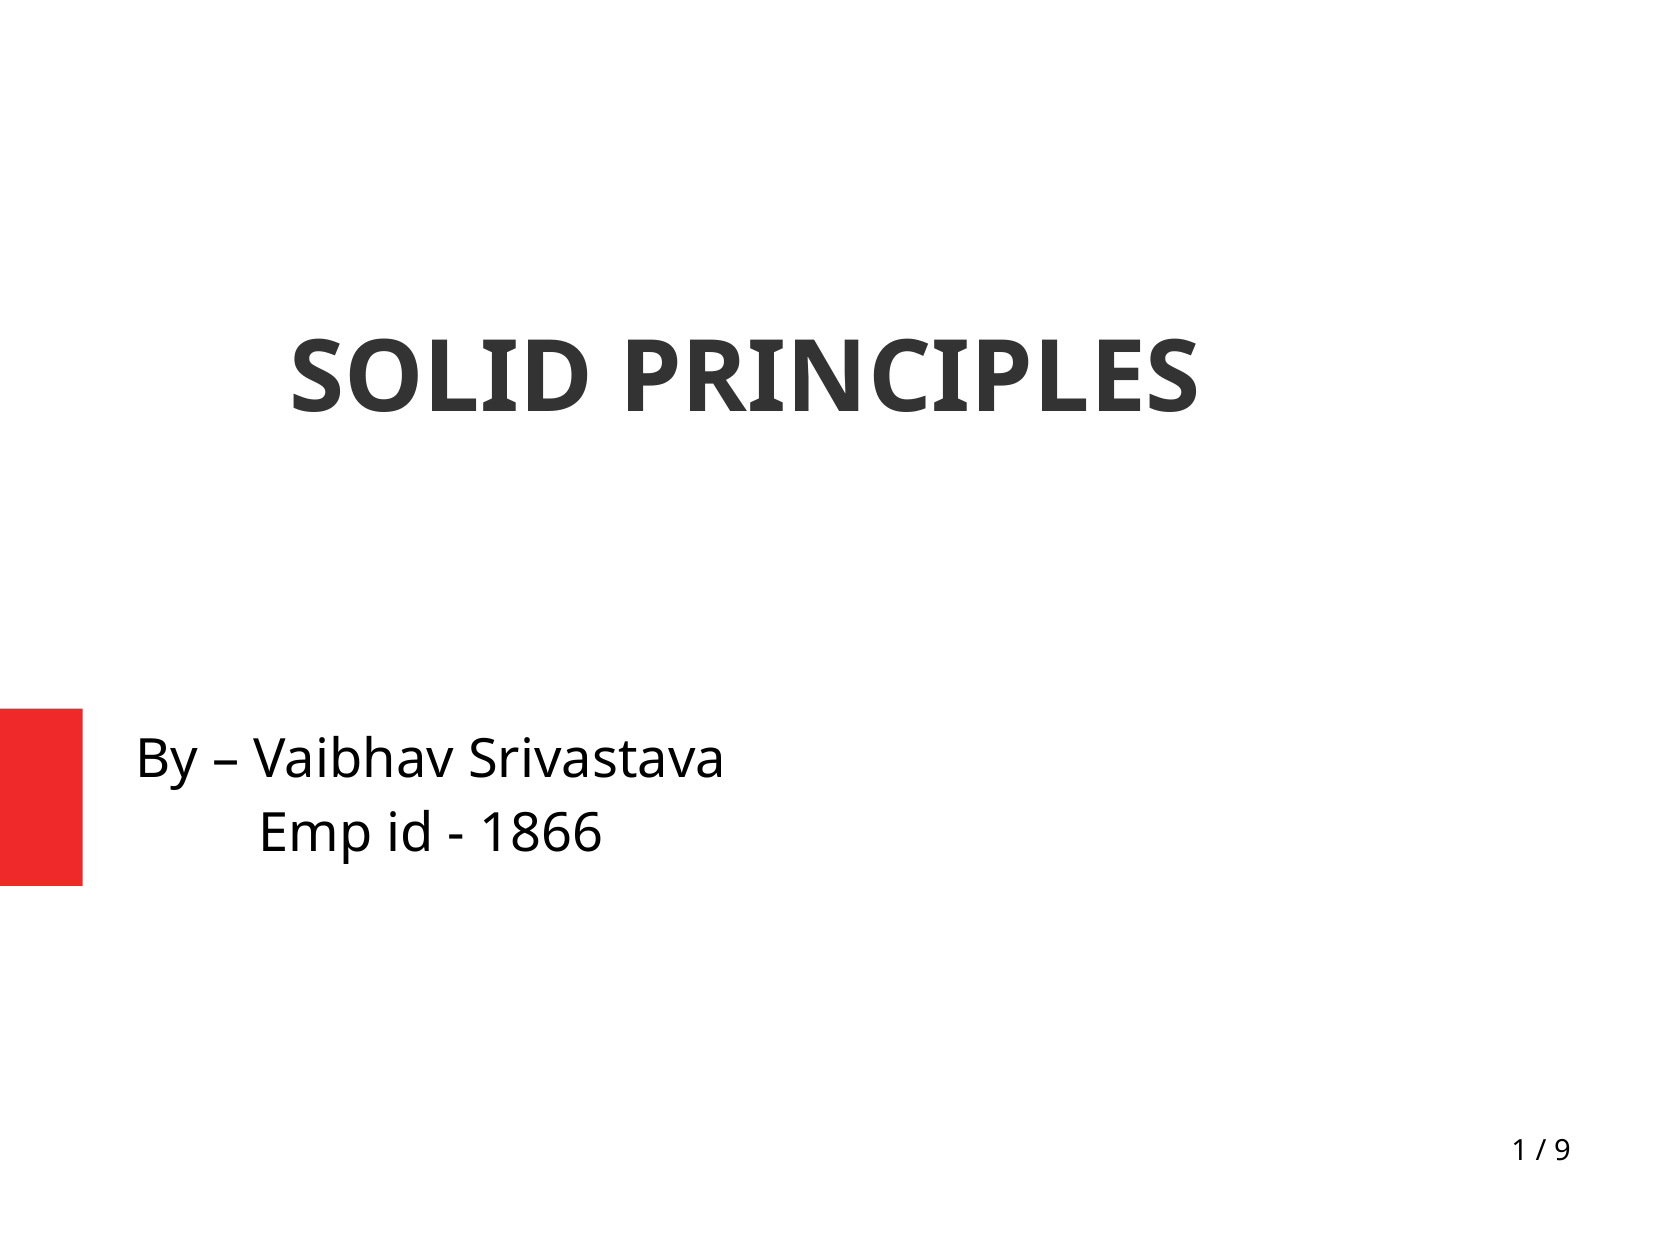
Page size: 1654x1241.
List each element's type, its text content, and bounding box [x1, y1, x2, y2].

title SOLID PRINCIPLES [289, 236, 1654, 509]
subtitle By – Vaibhav Srivastava Emp id - 1866 [0, 712, 1134, 875]
